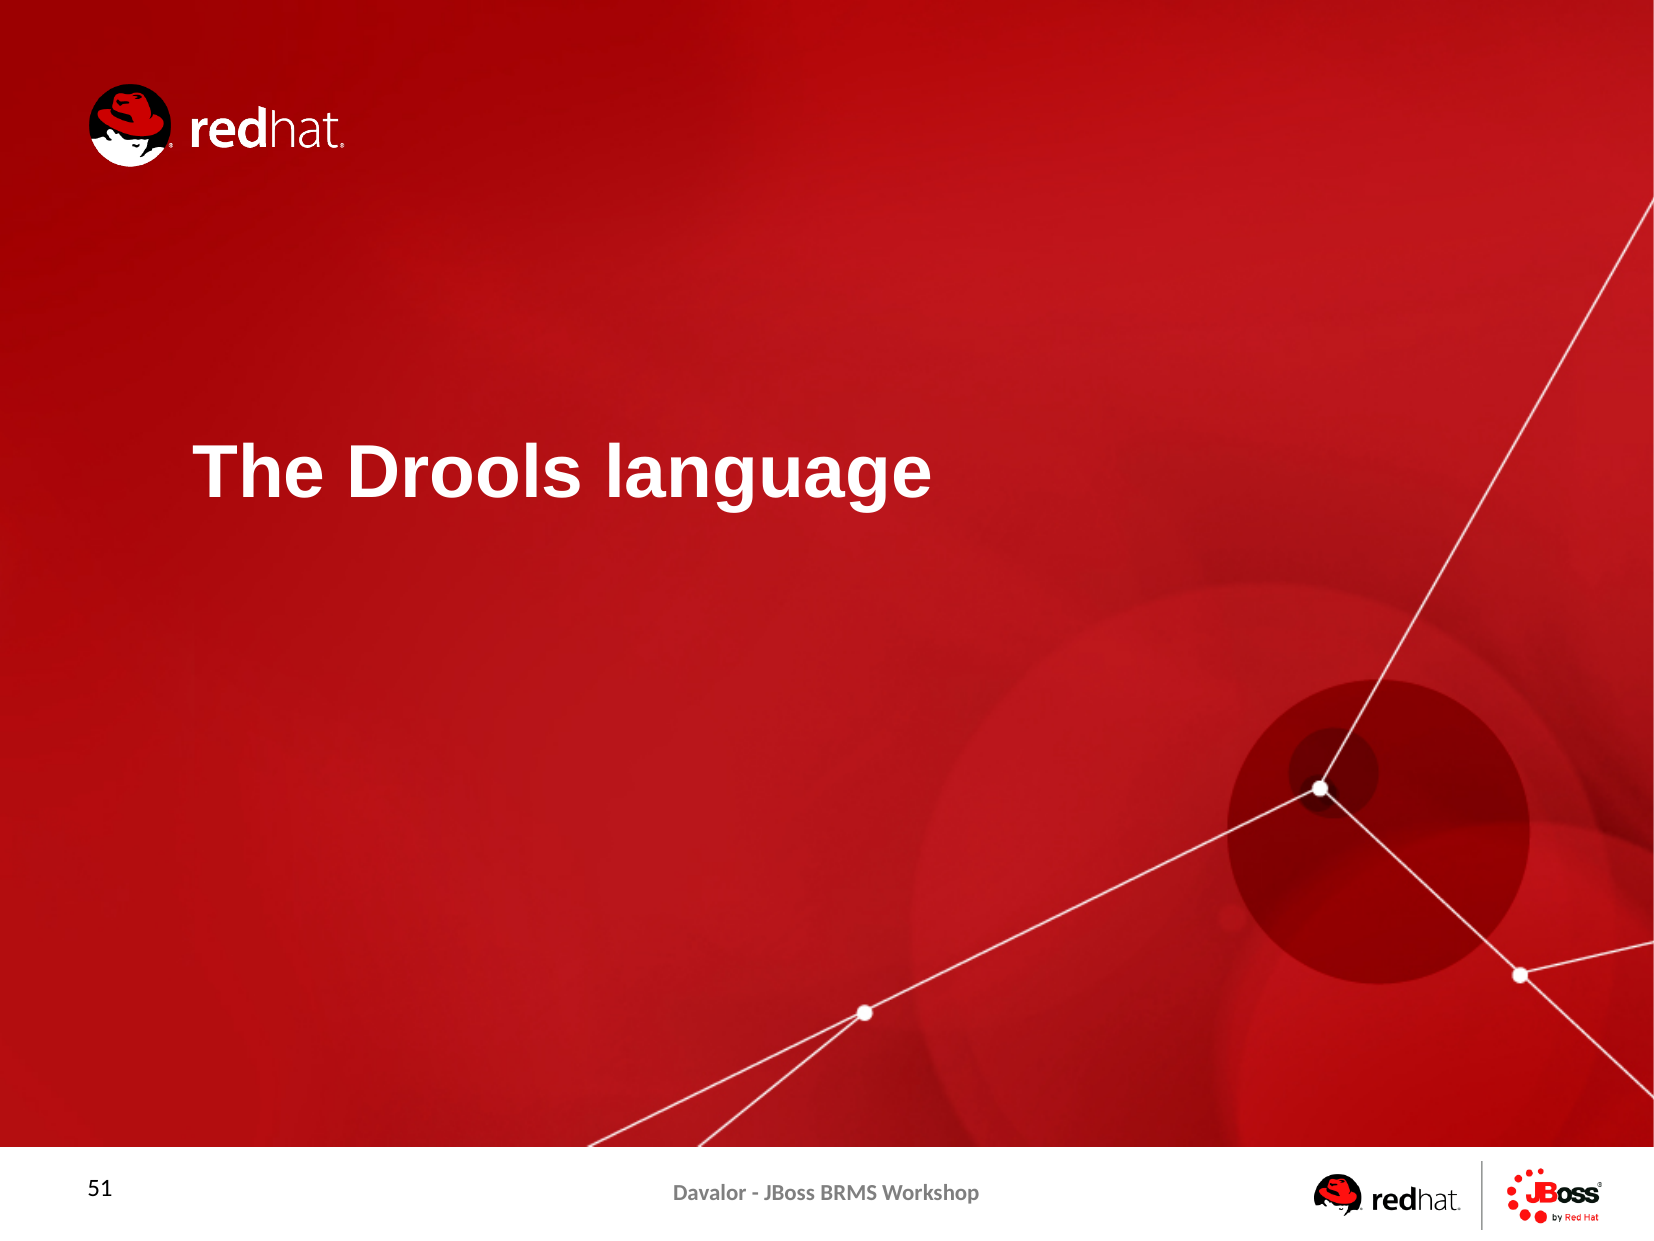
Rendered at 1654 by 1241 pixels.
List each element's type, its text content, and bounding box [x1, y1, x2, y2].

picture [1314, 1161, 1602, 1230]
picture [0, 0, 1654, 1147]
text_box The Drools language [178, 418, 1445, 703]
